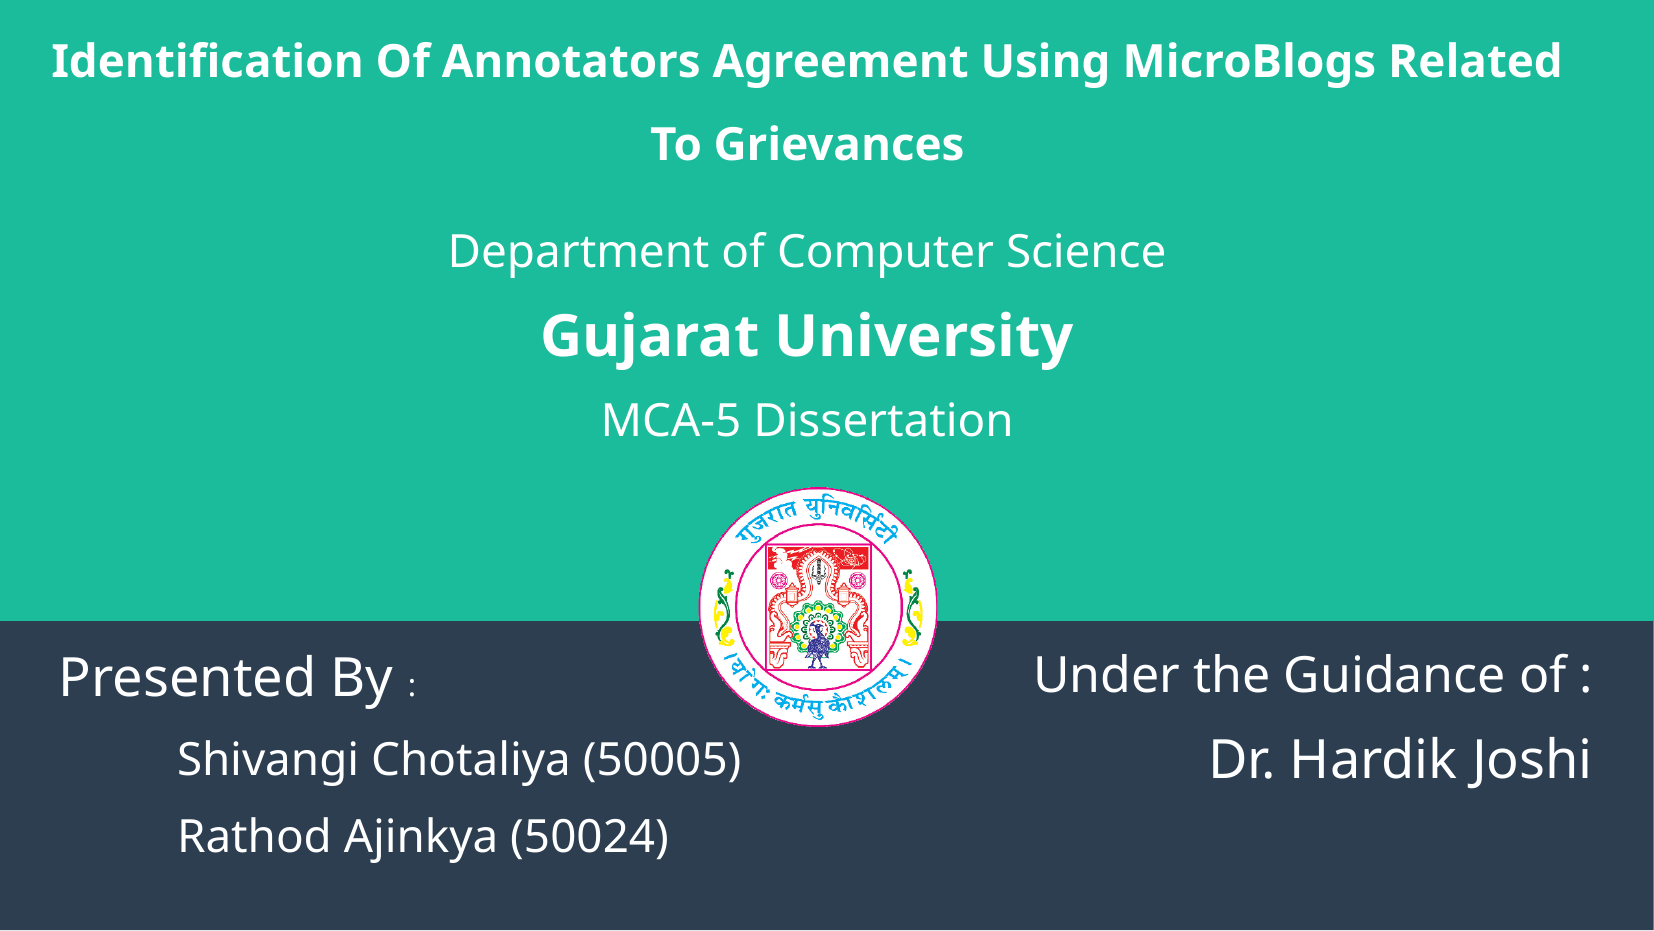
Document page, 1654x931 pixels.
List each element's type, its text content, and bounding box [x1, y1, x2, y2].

title Identification Of Annotators Agreement Using MicroBlogs Related To Grievances [39, 4, 1576, 123]
picture [698, 487, 938, 727]
list Under the Guidance of : Dr. Hardik Joshi [845, 642, 1596, 901]
list Department of Computer Science Gujarat University MCA-5 Dissertation [39, 221, 1576, 563]
list Presented By : Shivangi Chotaliya (50005) Rathod Ajinkya (50024) [59, 642, 809, 901]
